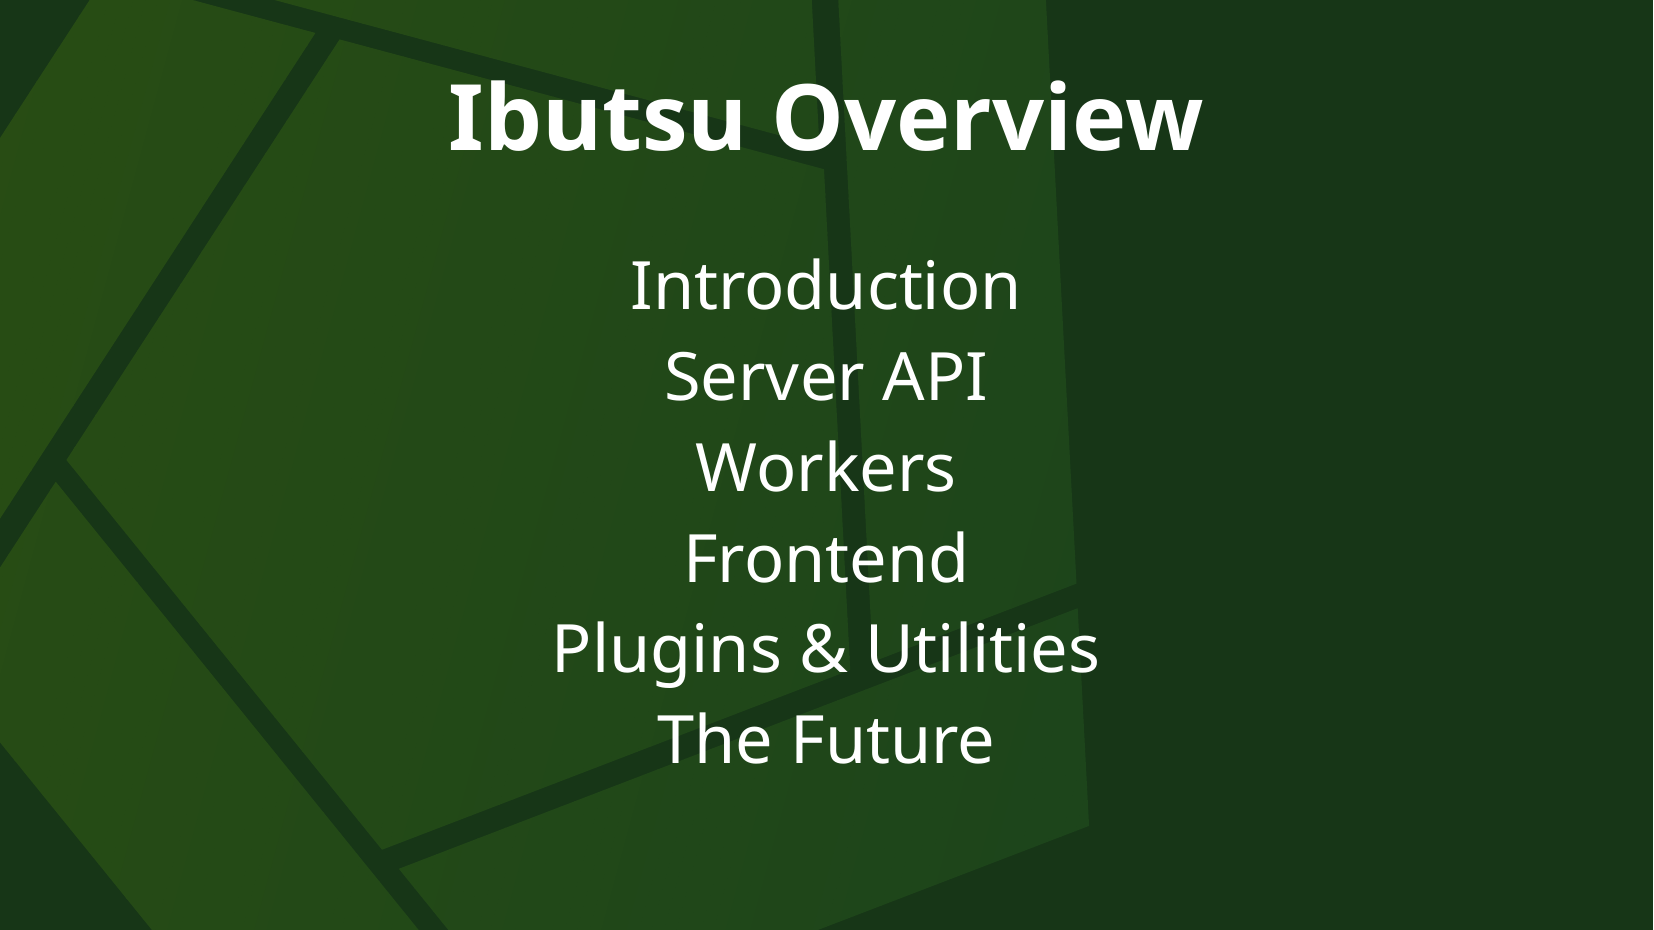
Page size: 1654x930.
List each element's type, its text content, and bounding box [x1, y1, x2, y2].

title Ibutsu Overview [82, 37, 1571, 193]
subtitle Introduction Server API Workers Frontend Plugins & Utilities The Future [82, 241, 1571, 781]
